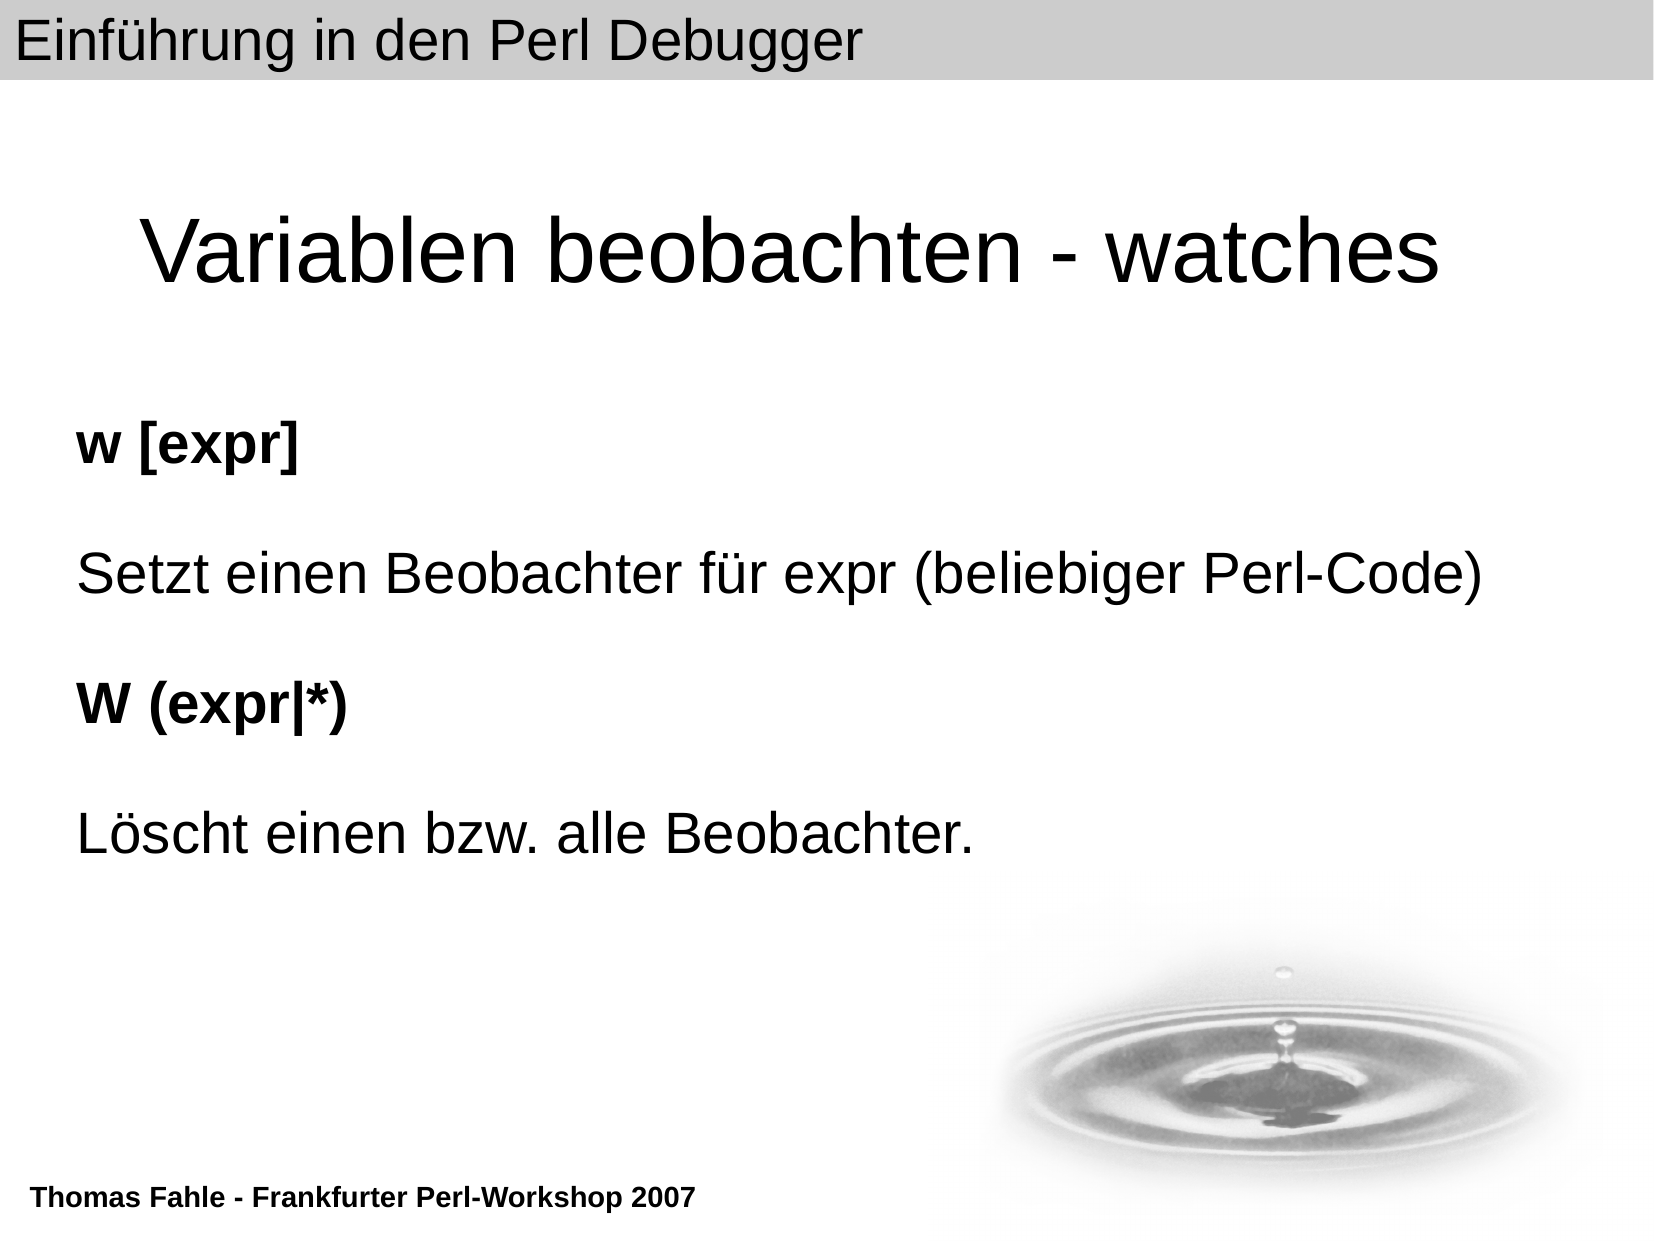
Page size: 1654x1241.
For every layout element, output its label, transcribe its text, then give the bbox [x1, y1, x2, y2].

title Variablen beobachten - watches [47, 147, 1536, 355]
subtitle w [expr] Setzt einen Beobachter für expr (beliebiger Perl-Code) W (expr|*) Löscht einen bzw. alle Beobachter. [76, 367, 1565, 975]
picture [0, 80, 1654, 1241]
